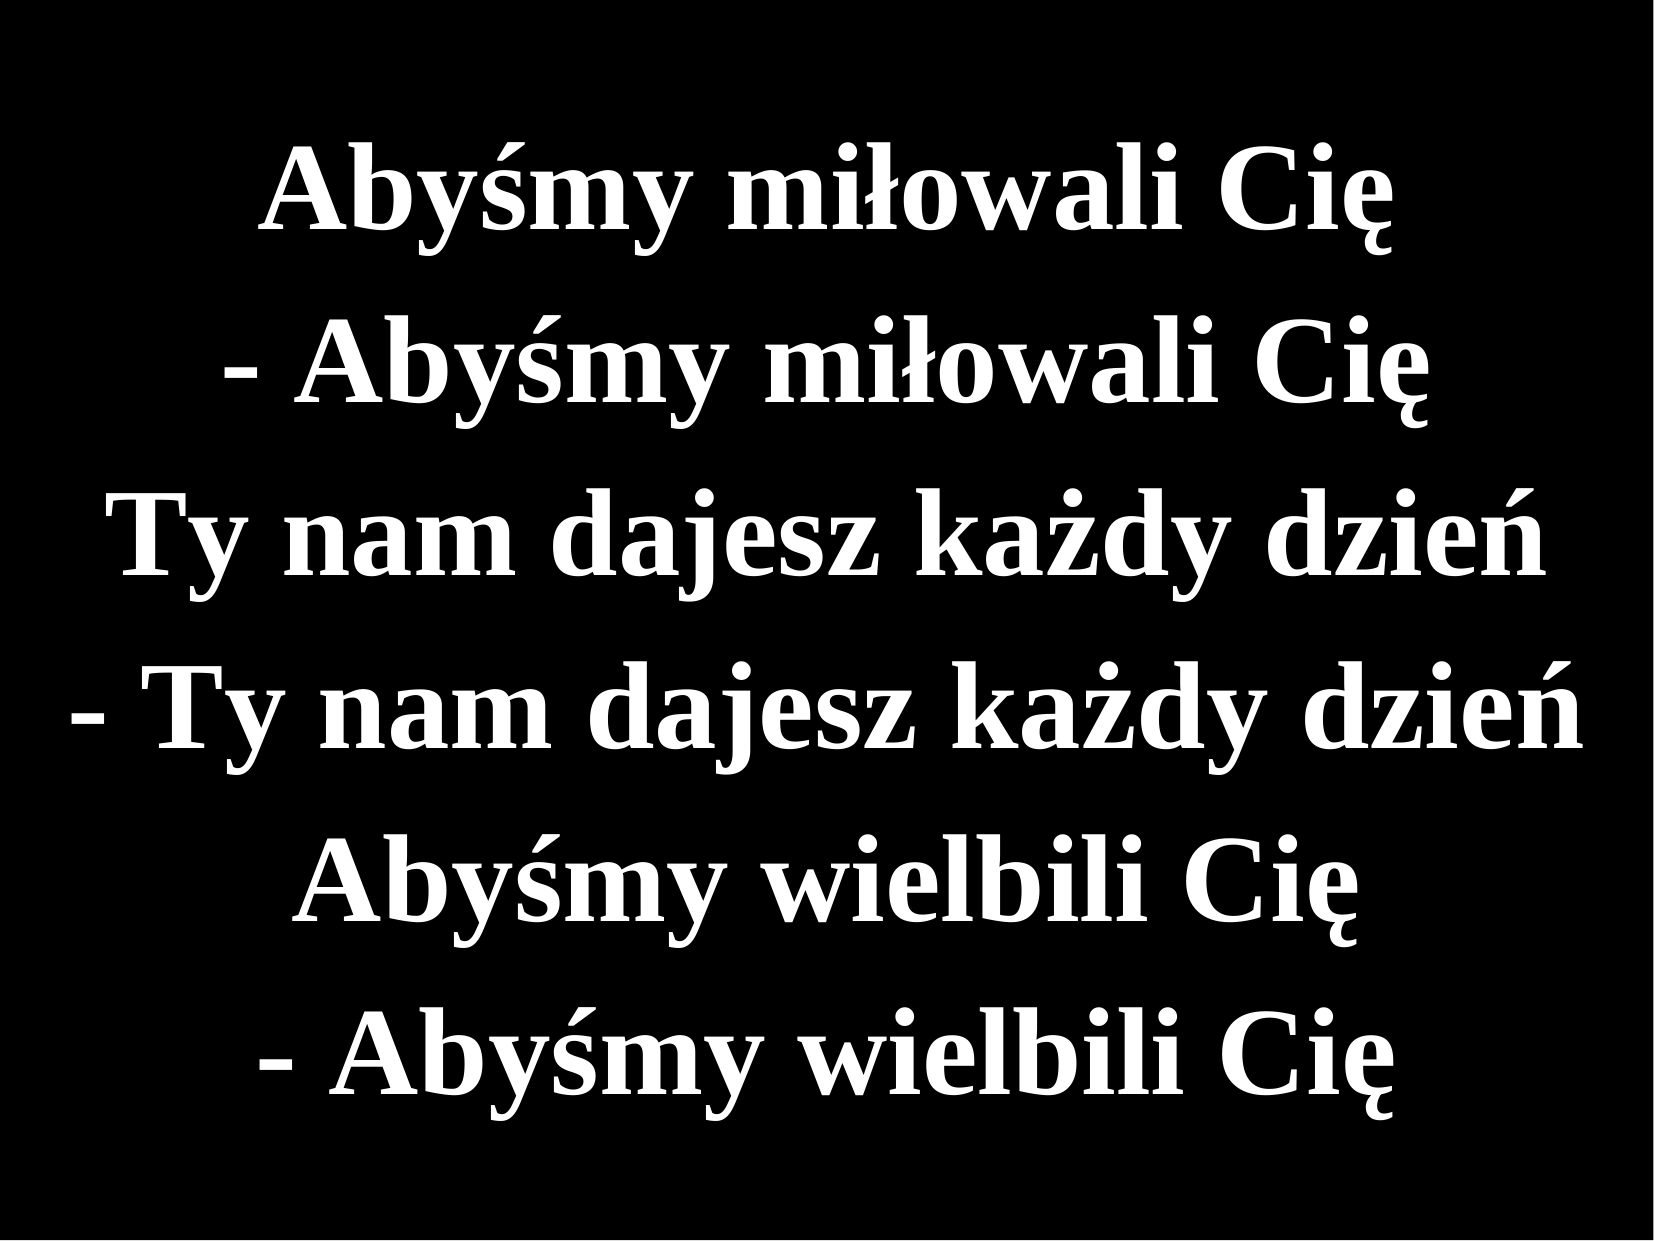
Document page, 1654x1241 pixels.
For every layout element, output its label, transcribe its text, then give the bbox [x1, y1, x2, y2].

title Abyśmy miłowali Cię ppp - Abyśmy miłowali Cię ppp Ty nam dajesz każdy dzień ppp - Ty nam dajesz każdy dzień ppp Abyśmy wielbili Cię ppp - Abyśmy wielbili Cię [0, 0, 1654, 1241]
